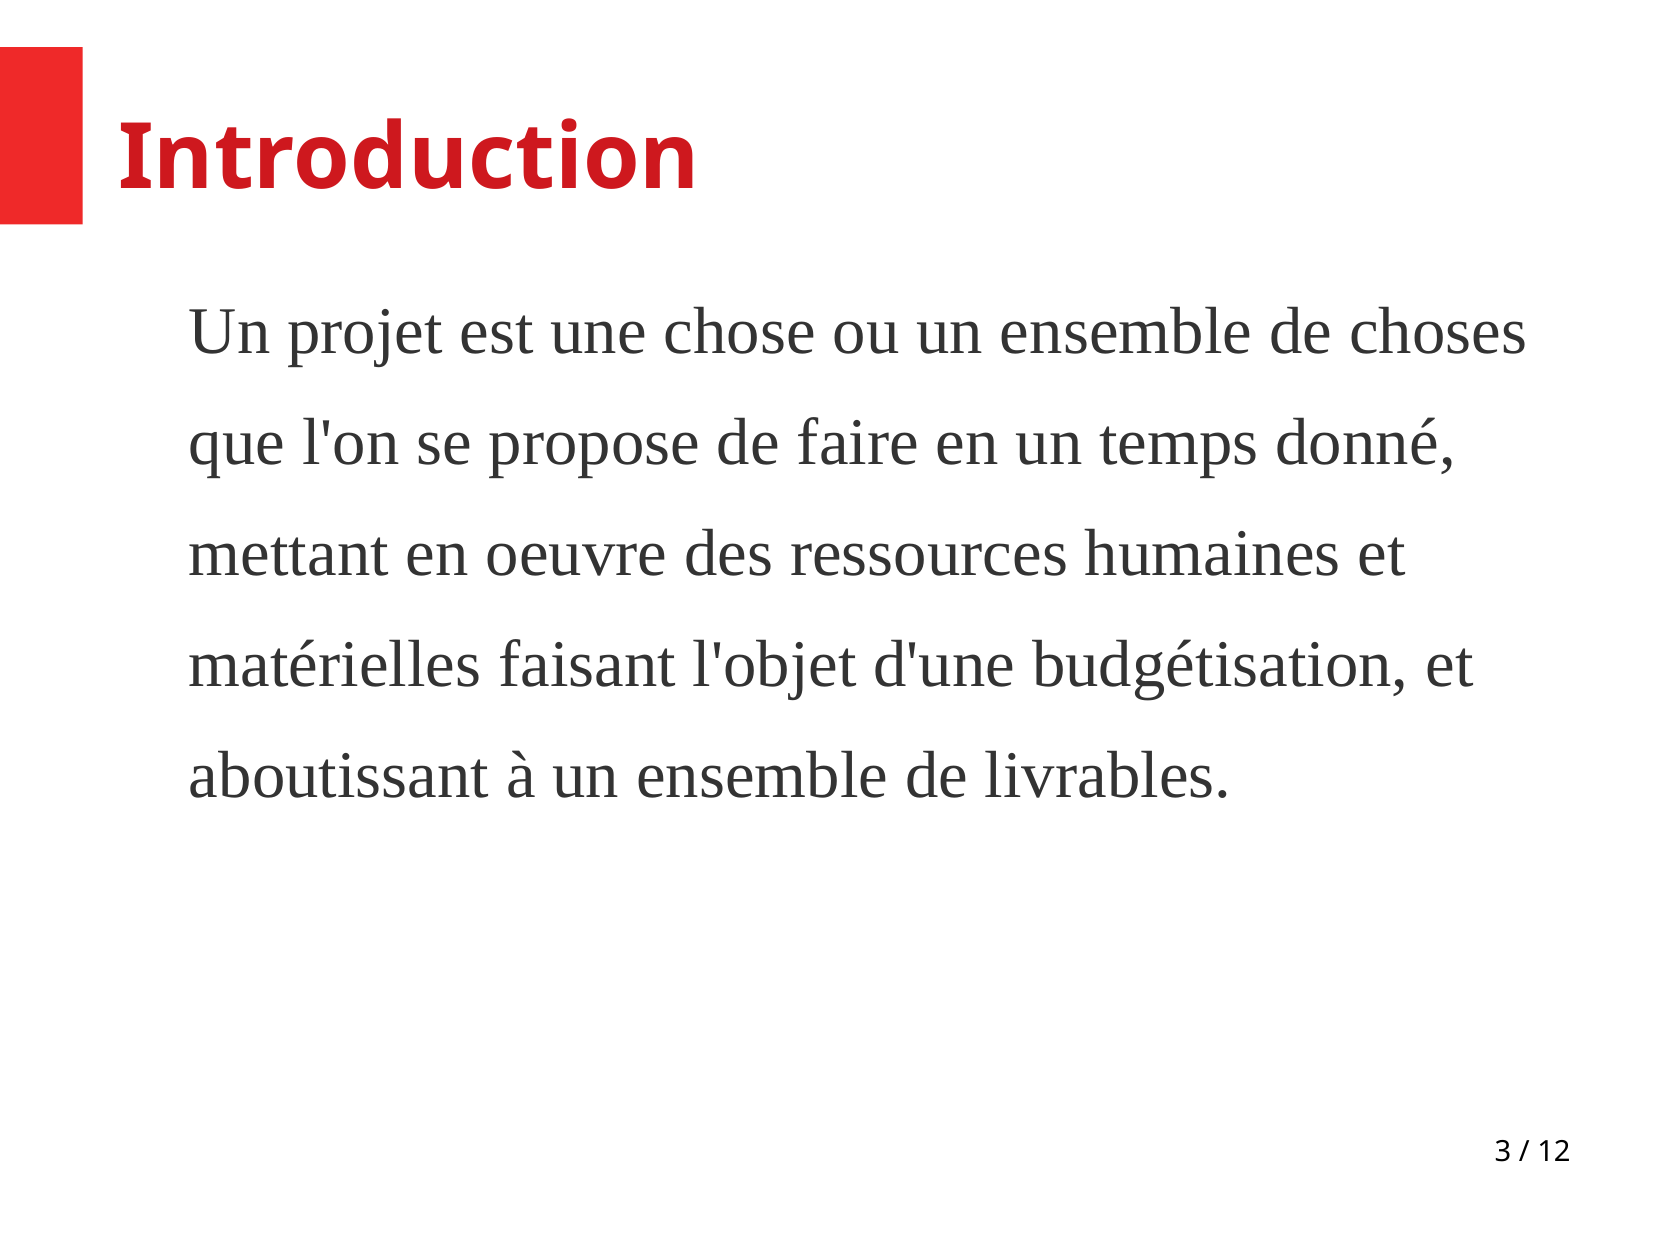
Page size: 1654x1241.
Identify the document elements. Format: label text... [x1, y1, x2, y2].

list Un projet est une chose ou un ensemble de choses que l'on se propose de faire en un temps donné, mettant en oeuvre des ressources humaines et matérielles faisant l'objet d'une budgétisation, et aboutissant à un ensemble de livrables. [118, 256, 1536, 1074]
title Introduction [118, 49, 1571, 257]
